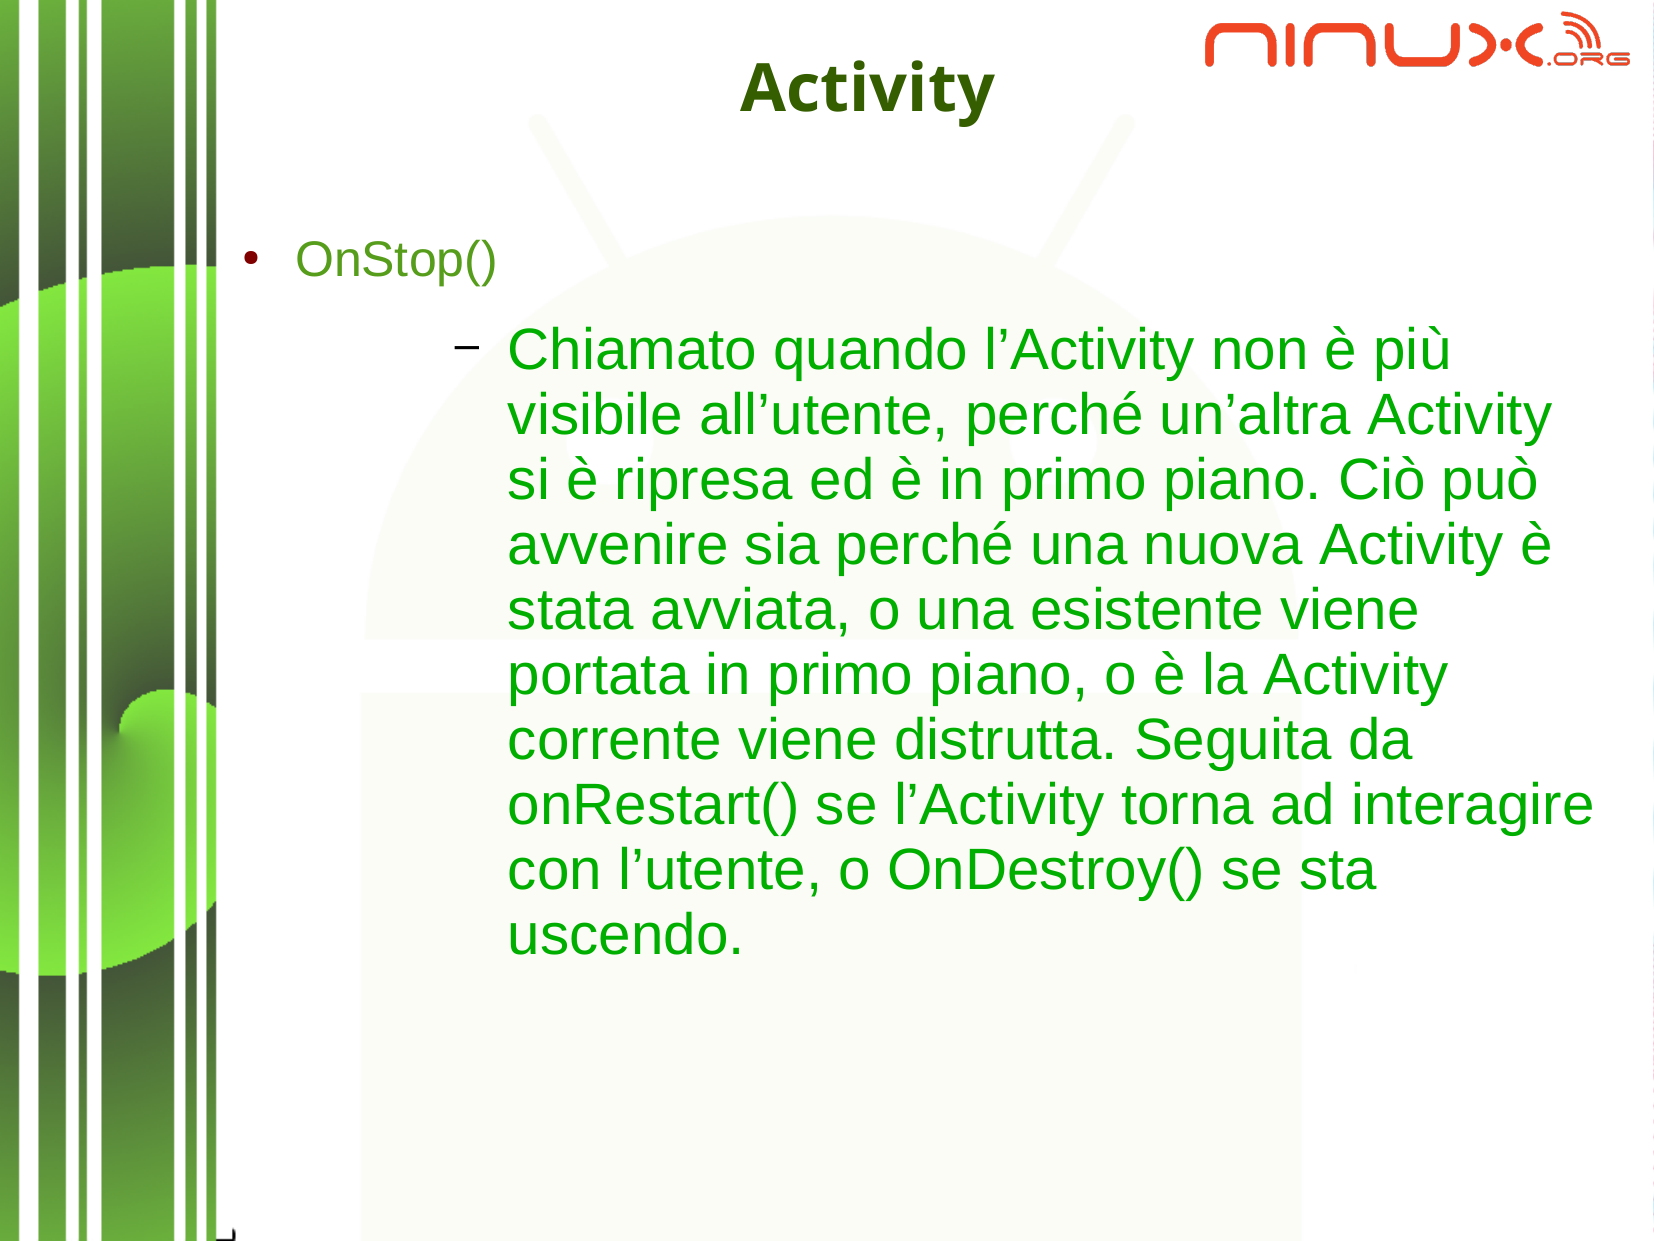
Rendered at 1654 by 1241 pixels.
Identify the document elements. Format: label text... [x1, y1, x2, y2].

picture [0, 0, 1654, 1241]
title Activity [236, 46, 1500, 125]
list OnStop() Chiamato quando l’Activity non è più visibile all’utente, perché un’altra Activity si è ripresa ed è in primo piano. Ciò può avvenire sia perché una nuova Activity è stata avviata, o una esistente viene portata in primo piano, o è la Activity corrente viene distrutta. Seguita da onRestart() se l’Activity torna ad interagire con l’utente, o OnDestroy() se sta uscendo. [224, 231, 1598, 965]
